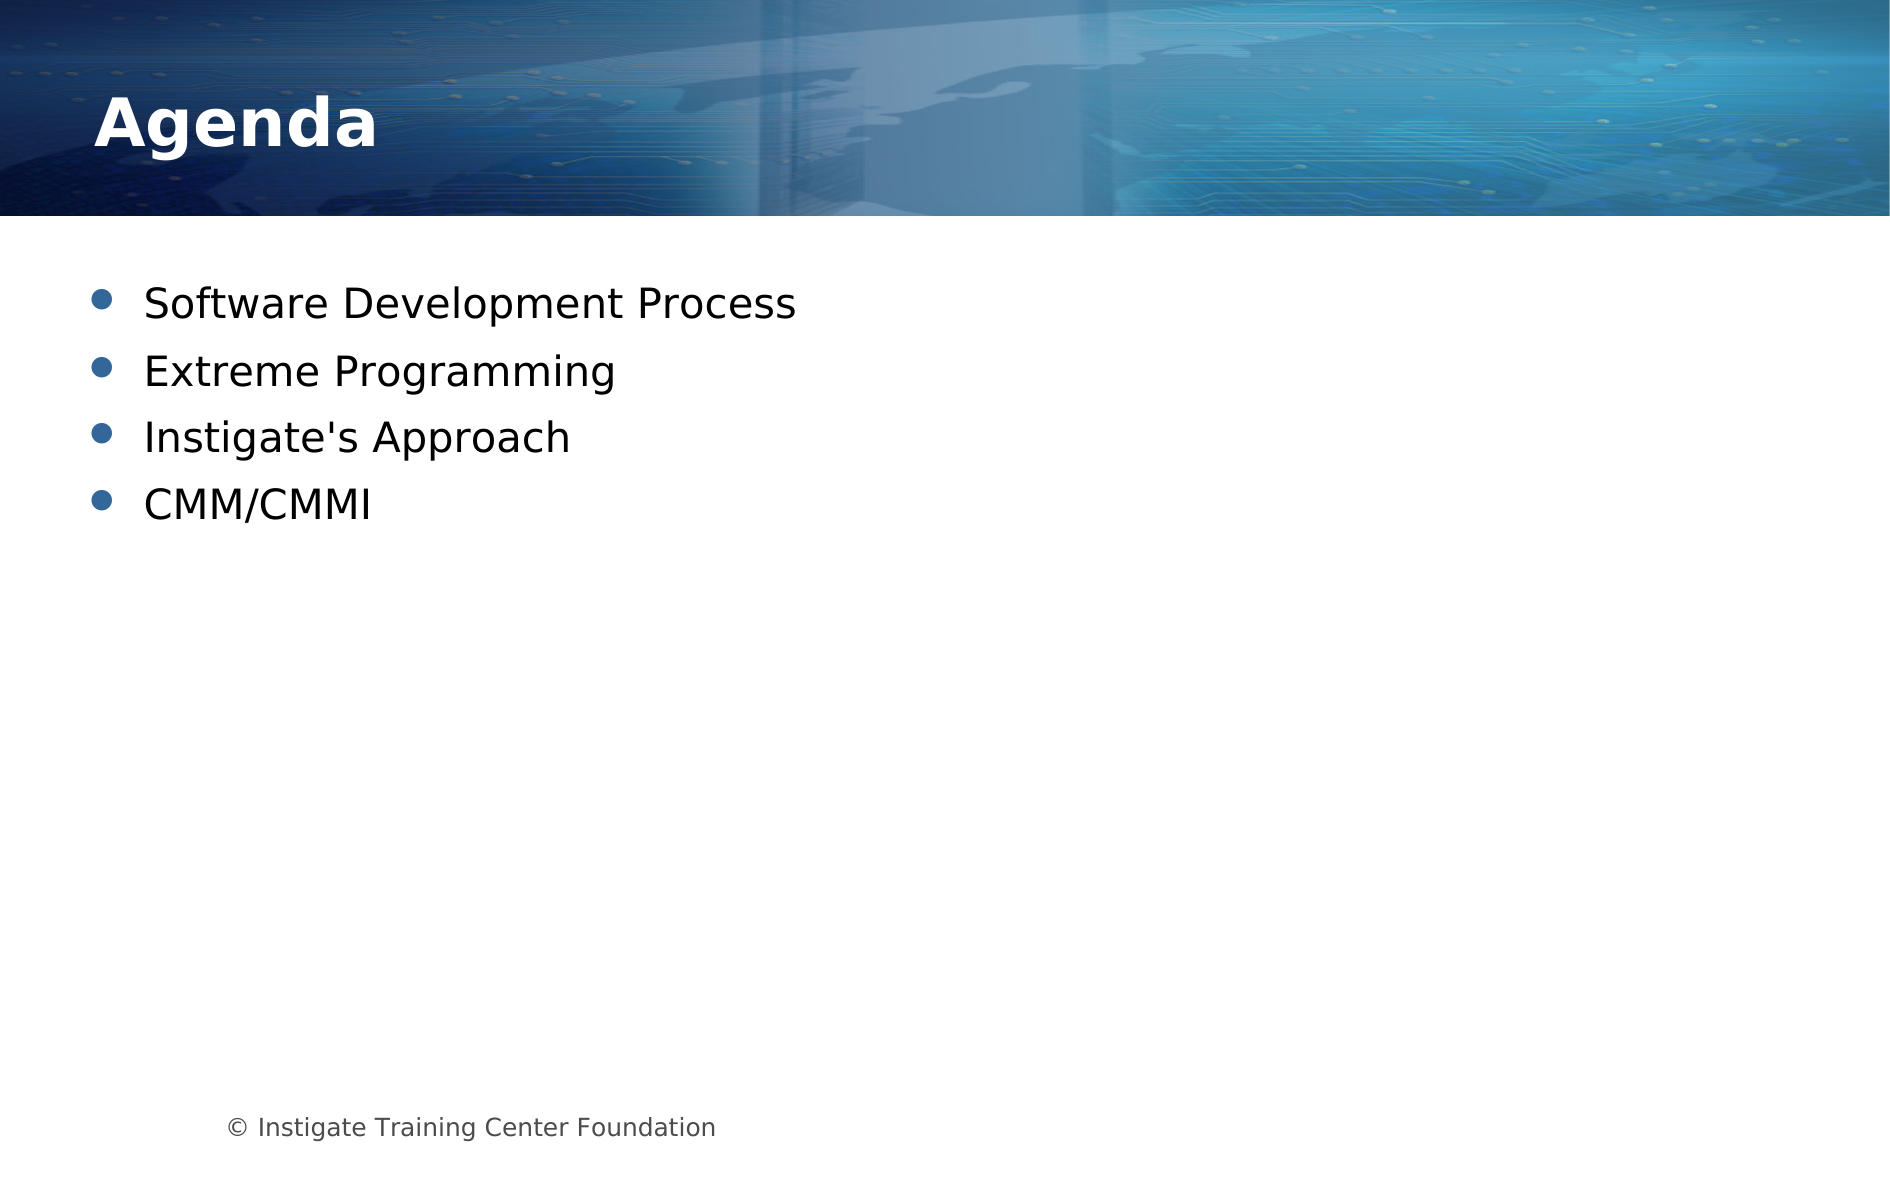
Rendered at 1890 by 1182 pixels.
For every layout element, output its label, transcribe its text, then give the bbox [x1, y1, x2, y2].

title Agenda [94, 47, 1793, 217]
picture [0, 0, 1890, 216]
list Software Development Process Extreme Programming Instigate's Approach CMM/CMMI [88, 280, 1838, 1106]
